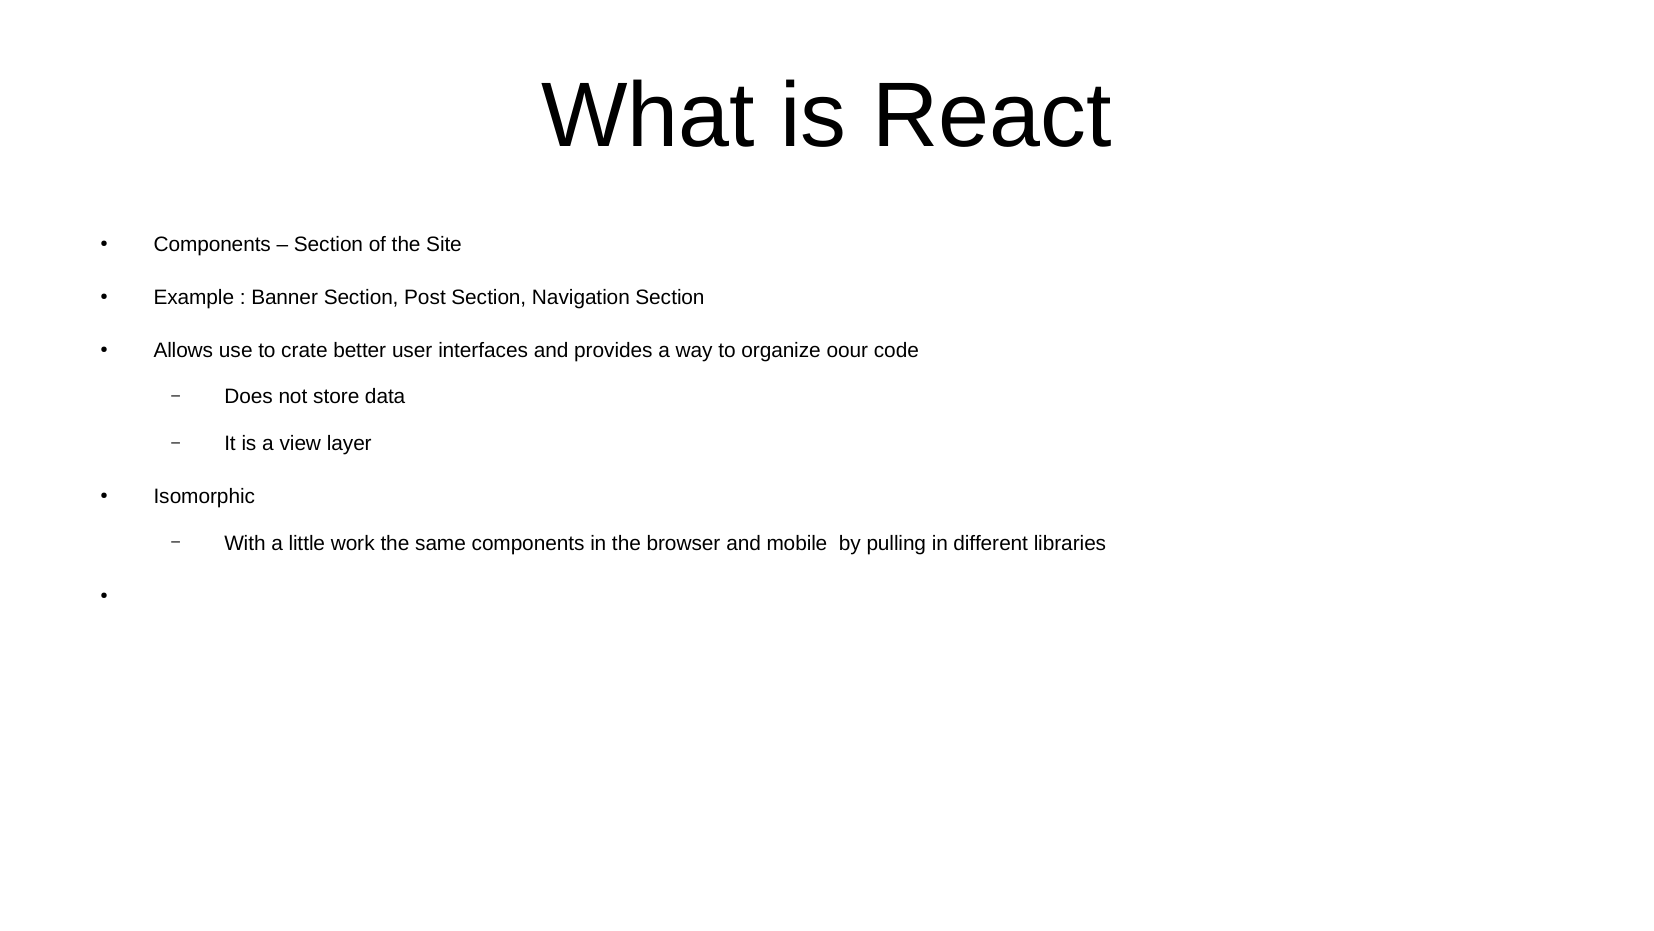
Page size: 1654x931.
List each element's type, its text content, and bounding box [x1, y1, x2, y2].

title What is React [82, 37, 1571, 193]
list Components – Section of the Site Example : Banner Section, Post Section, Navigation Section Allows use to crate better user interfaces and provides a way to organize oour code Does not store data It is a view layer Isomorphic With a little work the same components in the browser and mobile by pulling in different libraries [82, 232, 1621, 916]
